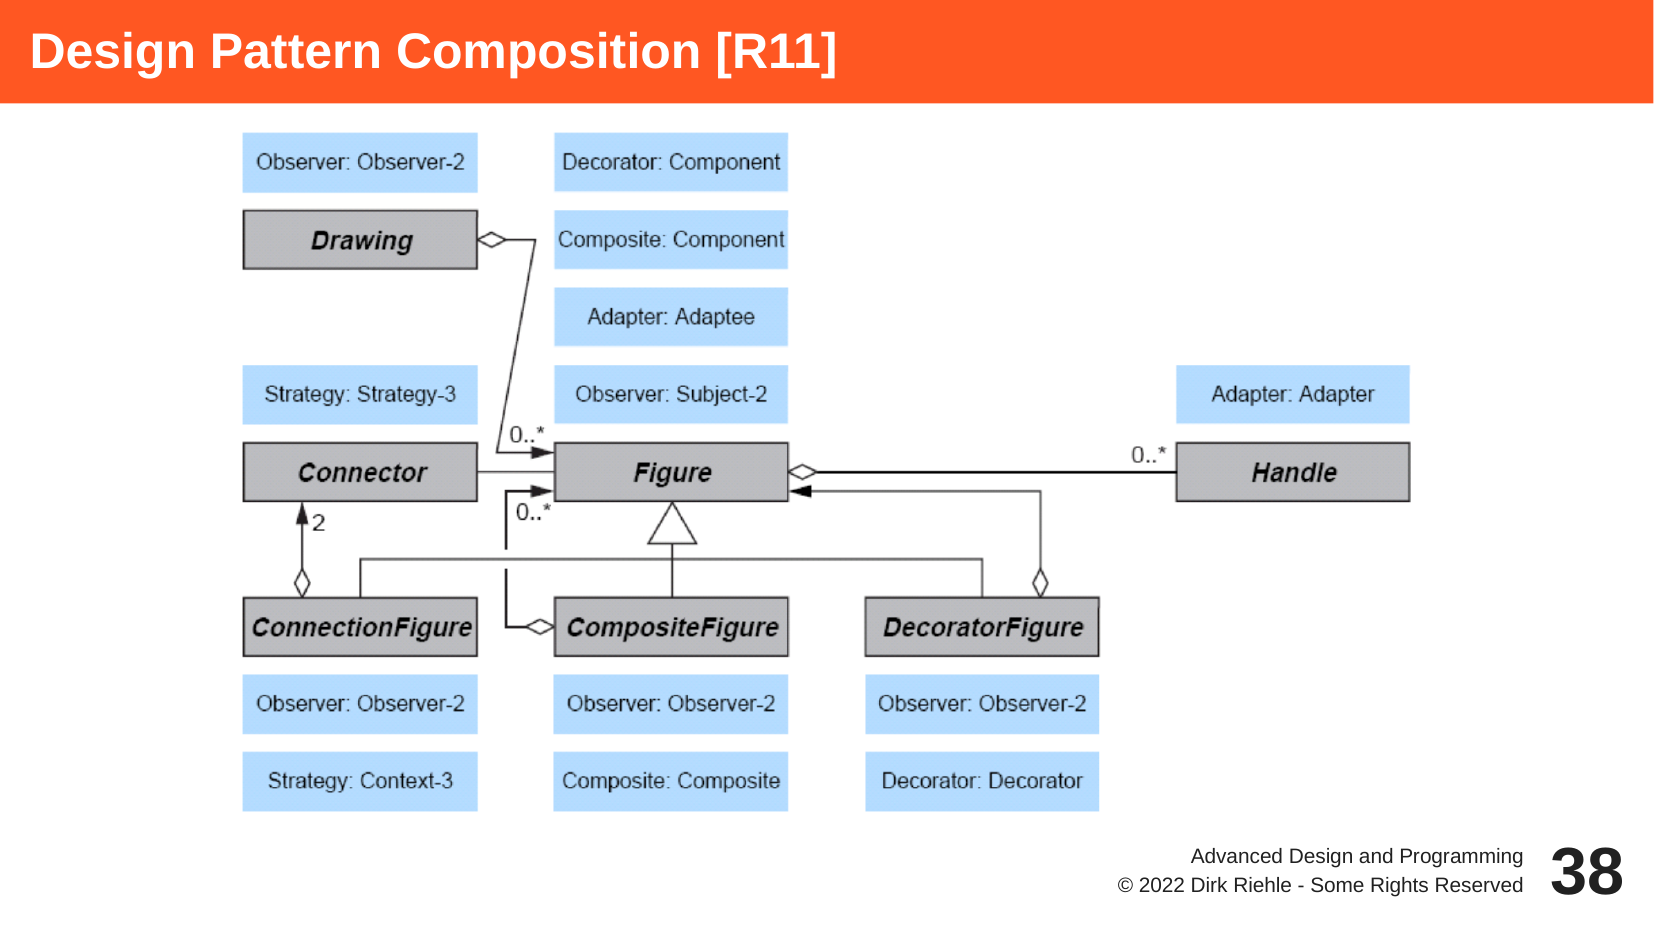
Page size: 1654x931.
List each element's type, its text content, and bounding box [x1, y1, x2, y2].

title Design Pattern Composition [R11] [0, 0, 1654, 104]
picture [242, 132, 1411, 813]
